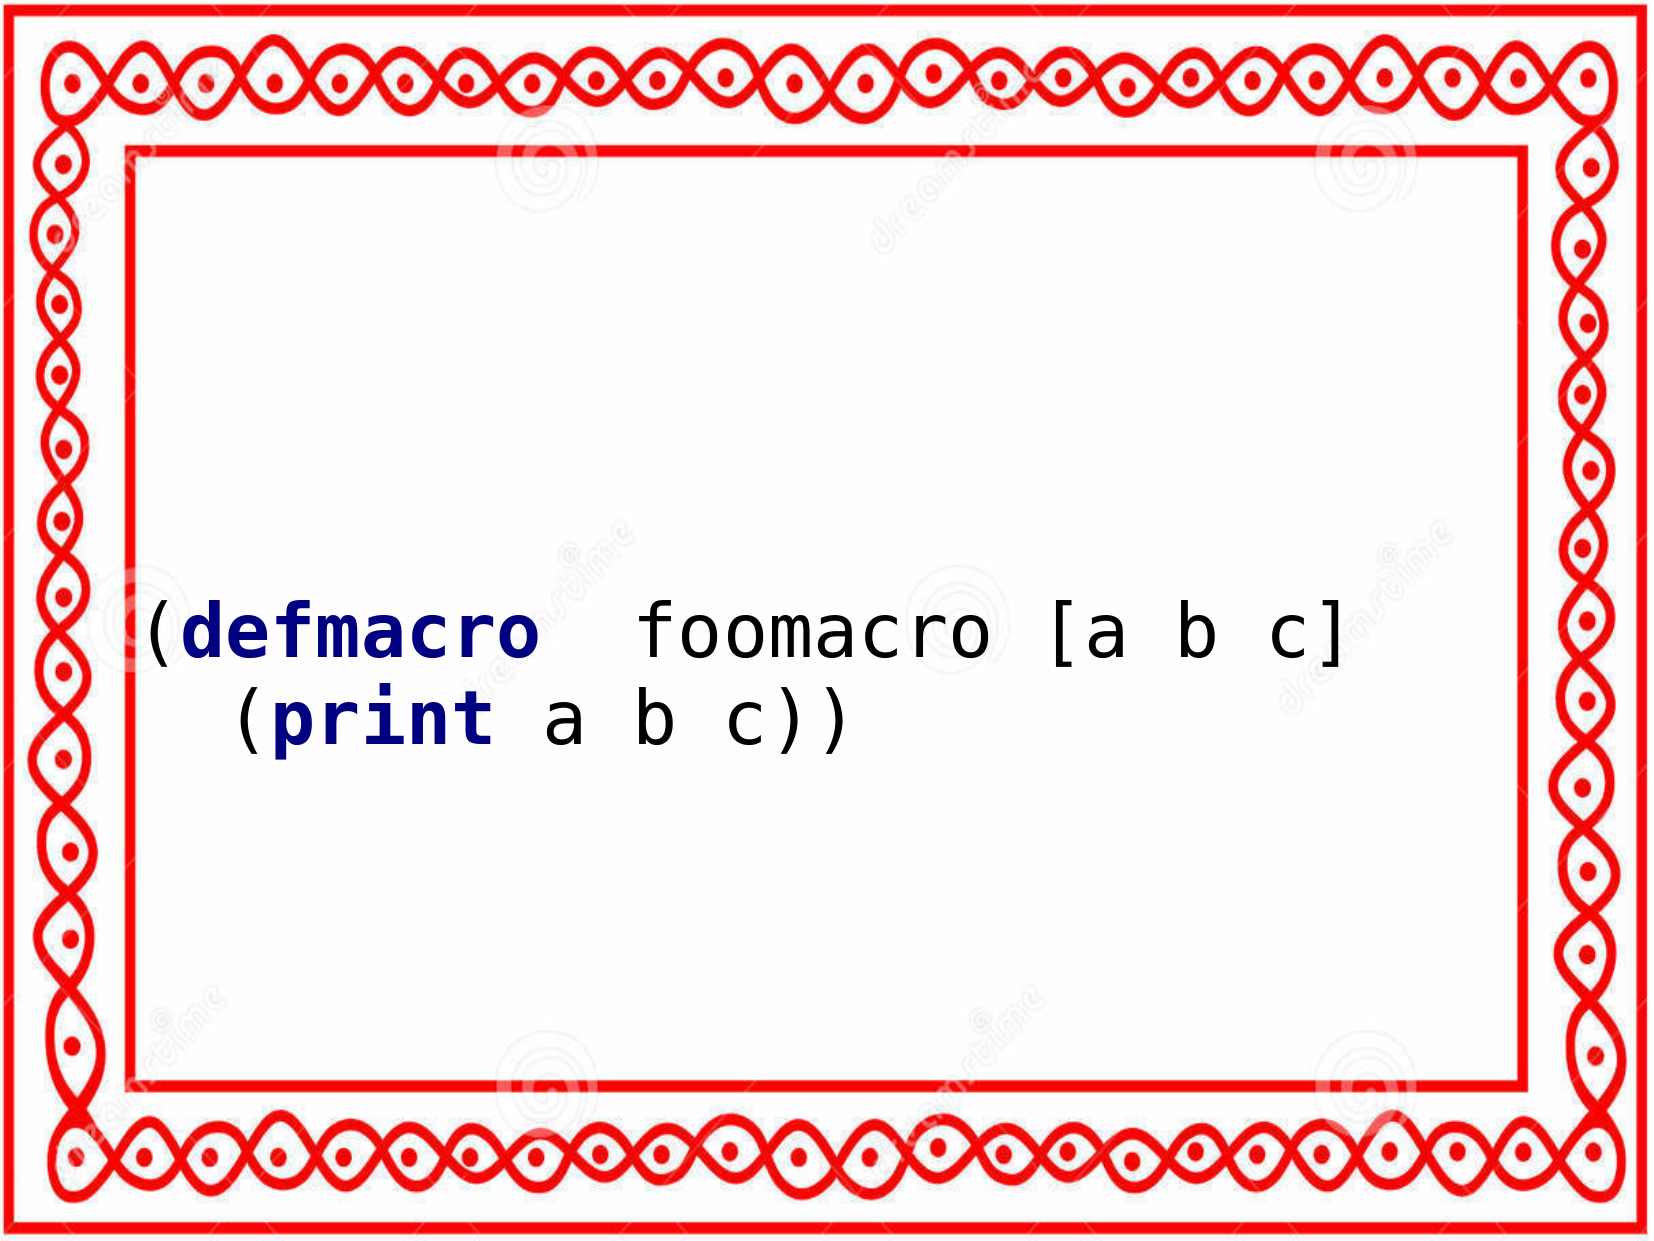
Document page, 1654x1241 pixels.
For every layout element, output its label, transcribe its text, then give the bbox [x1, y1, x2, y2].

picture [0, 0, 1654, 1241]
subtitle (defmacro foomacro [a b c] (print a b c)) [135, 152, 1516, 1114]
